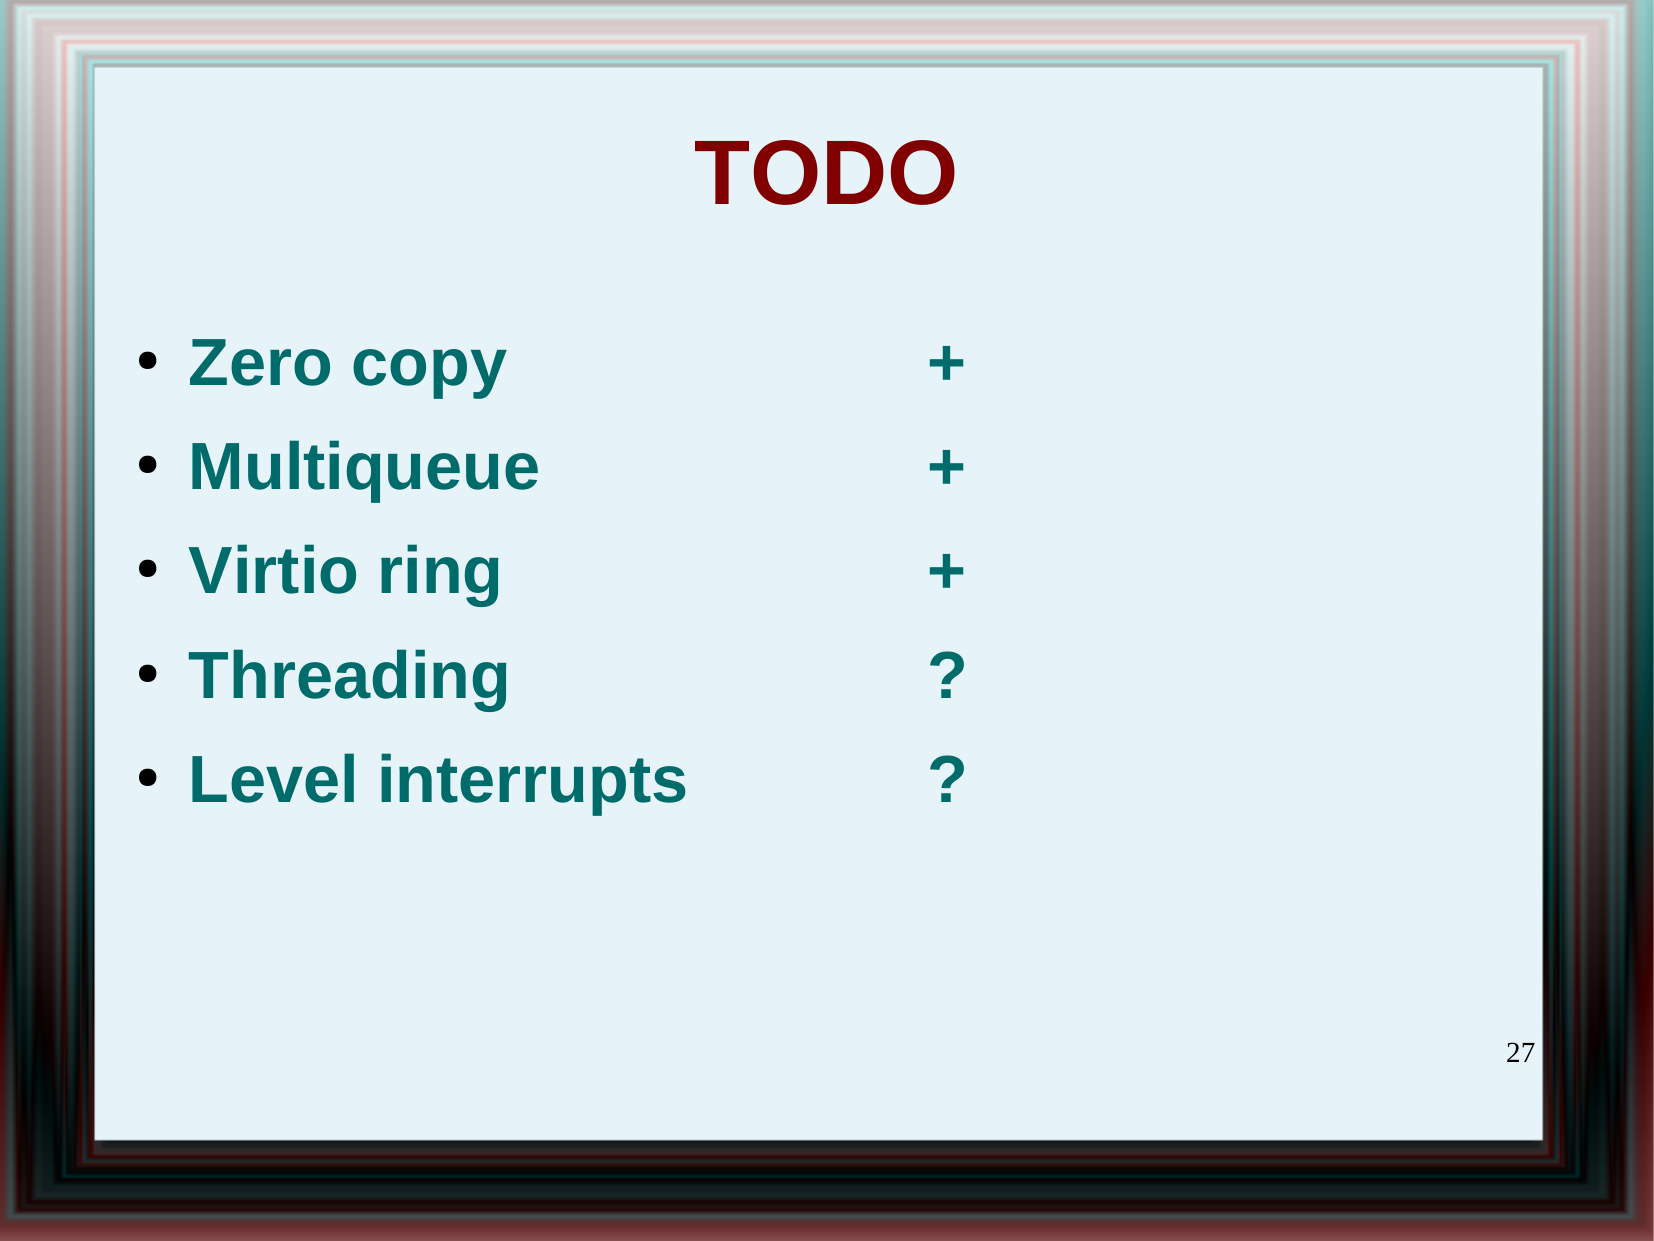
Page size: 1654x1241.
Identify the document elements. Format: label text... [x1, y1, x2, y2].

picture [0, 0, 1654, 1241]
list Zero copy + Multiqueue + Virtio ring + Threading ? Level interrupts ? [118, 324, 1506, 931]
title TODO [118, 95, 1536, 250]
